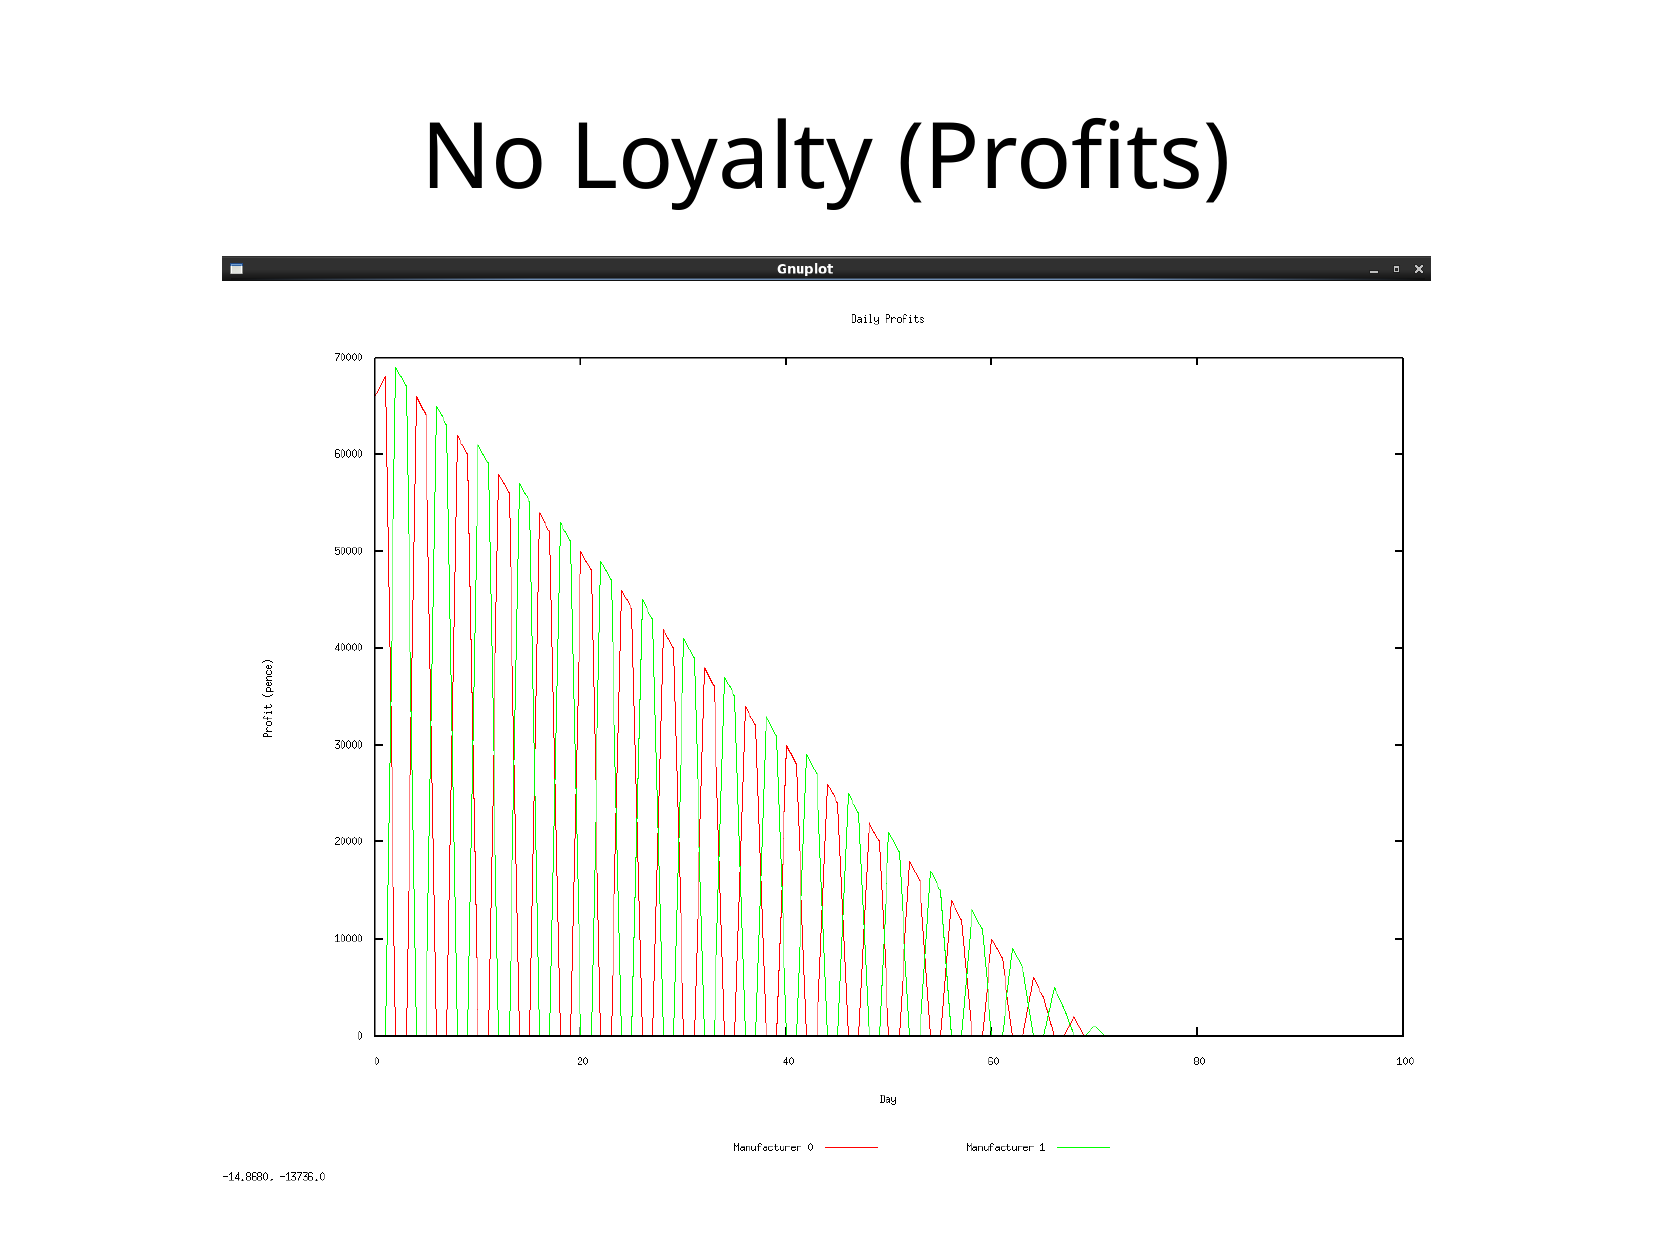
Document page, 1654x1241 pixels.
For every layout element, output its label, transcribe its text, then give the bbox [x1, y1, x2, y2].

title No Loyalty (Profits) [82, 49, 1571, 257]
picture [222, 257, 1431, 1181]
